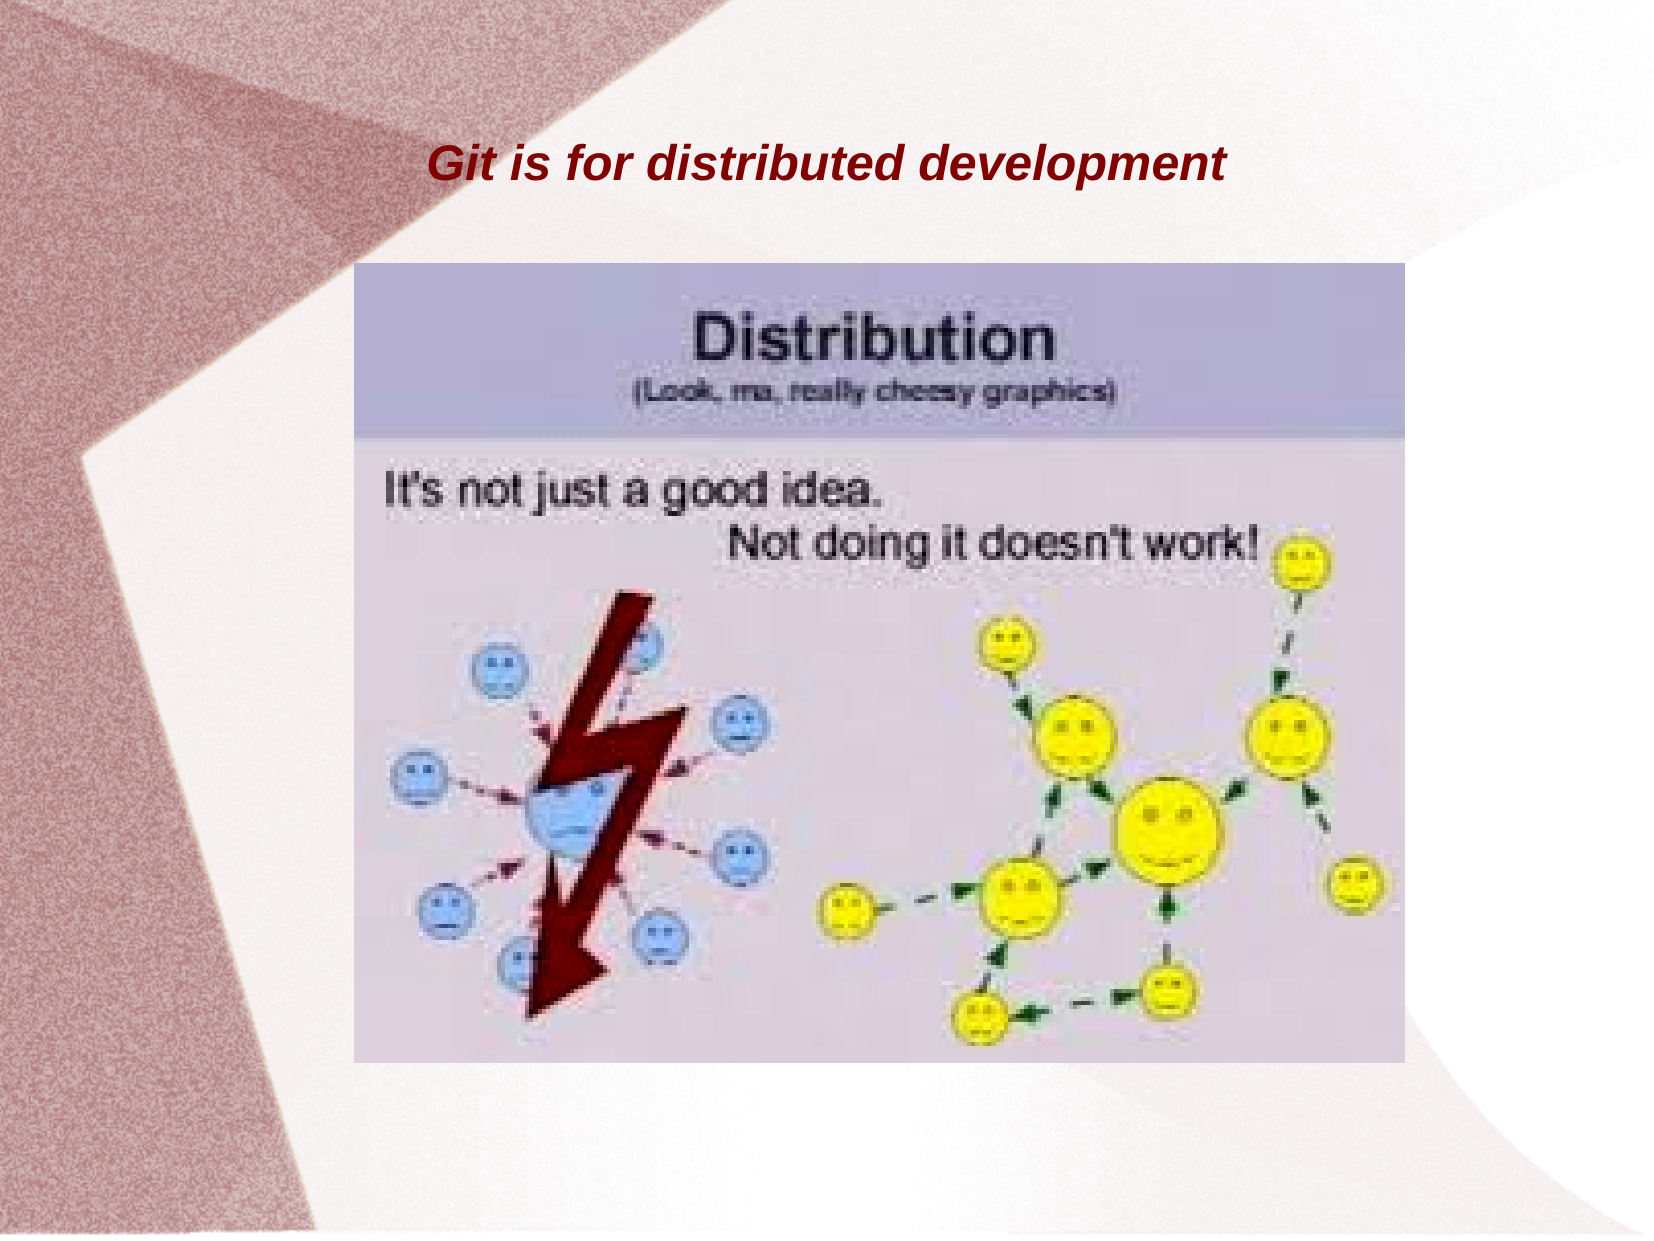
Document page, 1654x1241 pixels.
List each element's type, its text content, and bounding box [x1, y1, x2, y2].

title Git is for distributed development [82, 24, 1571, 767]
picture [0, 0, 1654, 1241]
